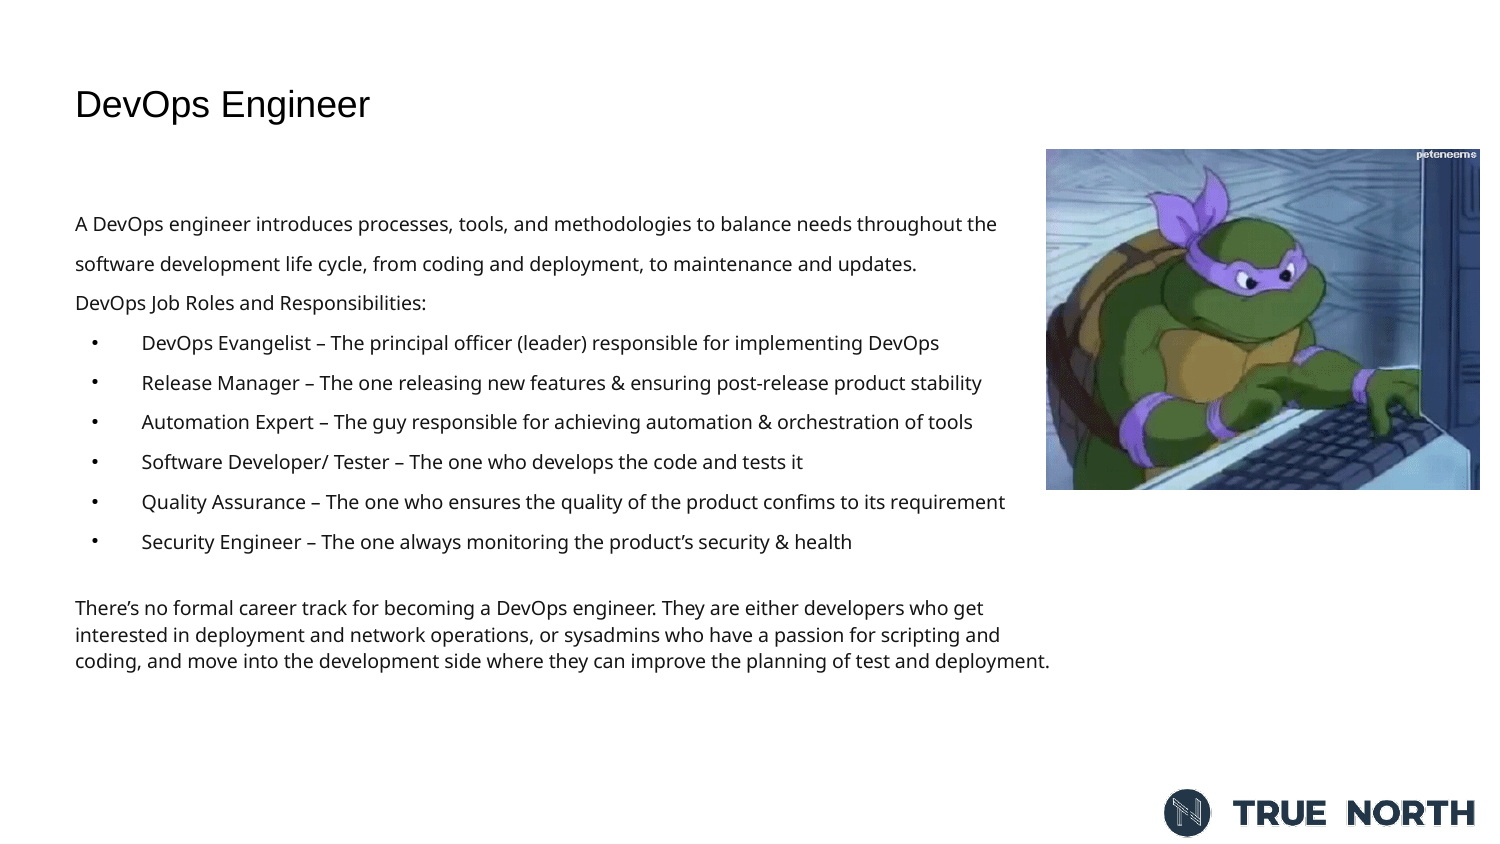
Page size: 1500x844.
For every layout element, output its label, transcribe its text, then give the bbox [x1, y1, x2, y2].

picture [1162, 787, 1475, 838]
picture [1046, 149, 1480, 490]
title DevOps Engineer [75, 33, 1425, 175]
list A DevOps engineer introduces processes, tools, and methodologies to balance needs throughout the software development life cycle, from coding and deployment, to maintenance and updates. DevOps Job Roles and Responsibilities: DevOps Evangelist – The principal officer (leader) responsible for implementing DevOps Release Manager – The one releasing new features & ensuring post-release product stability Automation Expert – The guy responsible for achieving automation & orchestration of tools Software Developer/ Tester – The one who develops the code and tests it Quality Assurance – The one who ensures the quality of the product confims to its requirement Security Engineer – The one always monitoring the product’s security & health There’s no formal career track for becoming a DevOps engineer. They are either developers who get interested in deployment and network operations, or sysadmins who have a passion for scripting and coding, and move into the development side where they can improve the planning of test and deployment. [75, 197, 1051, 687]
